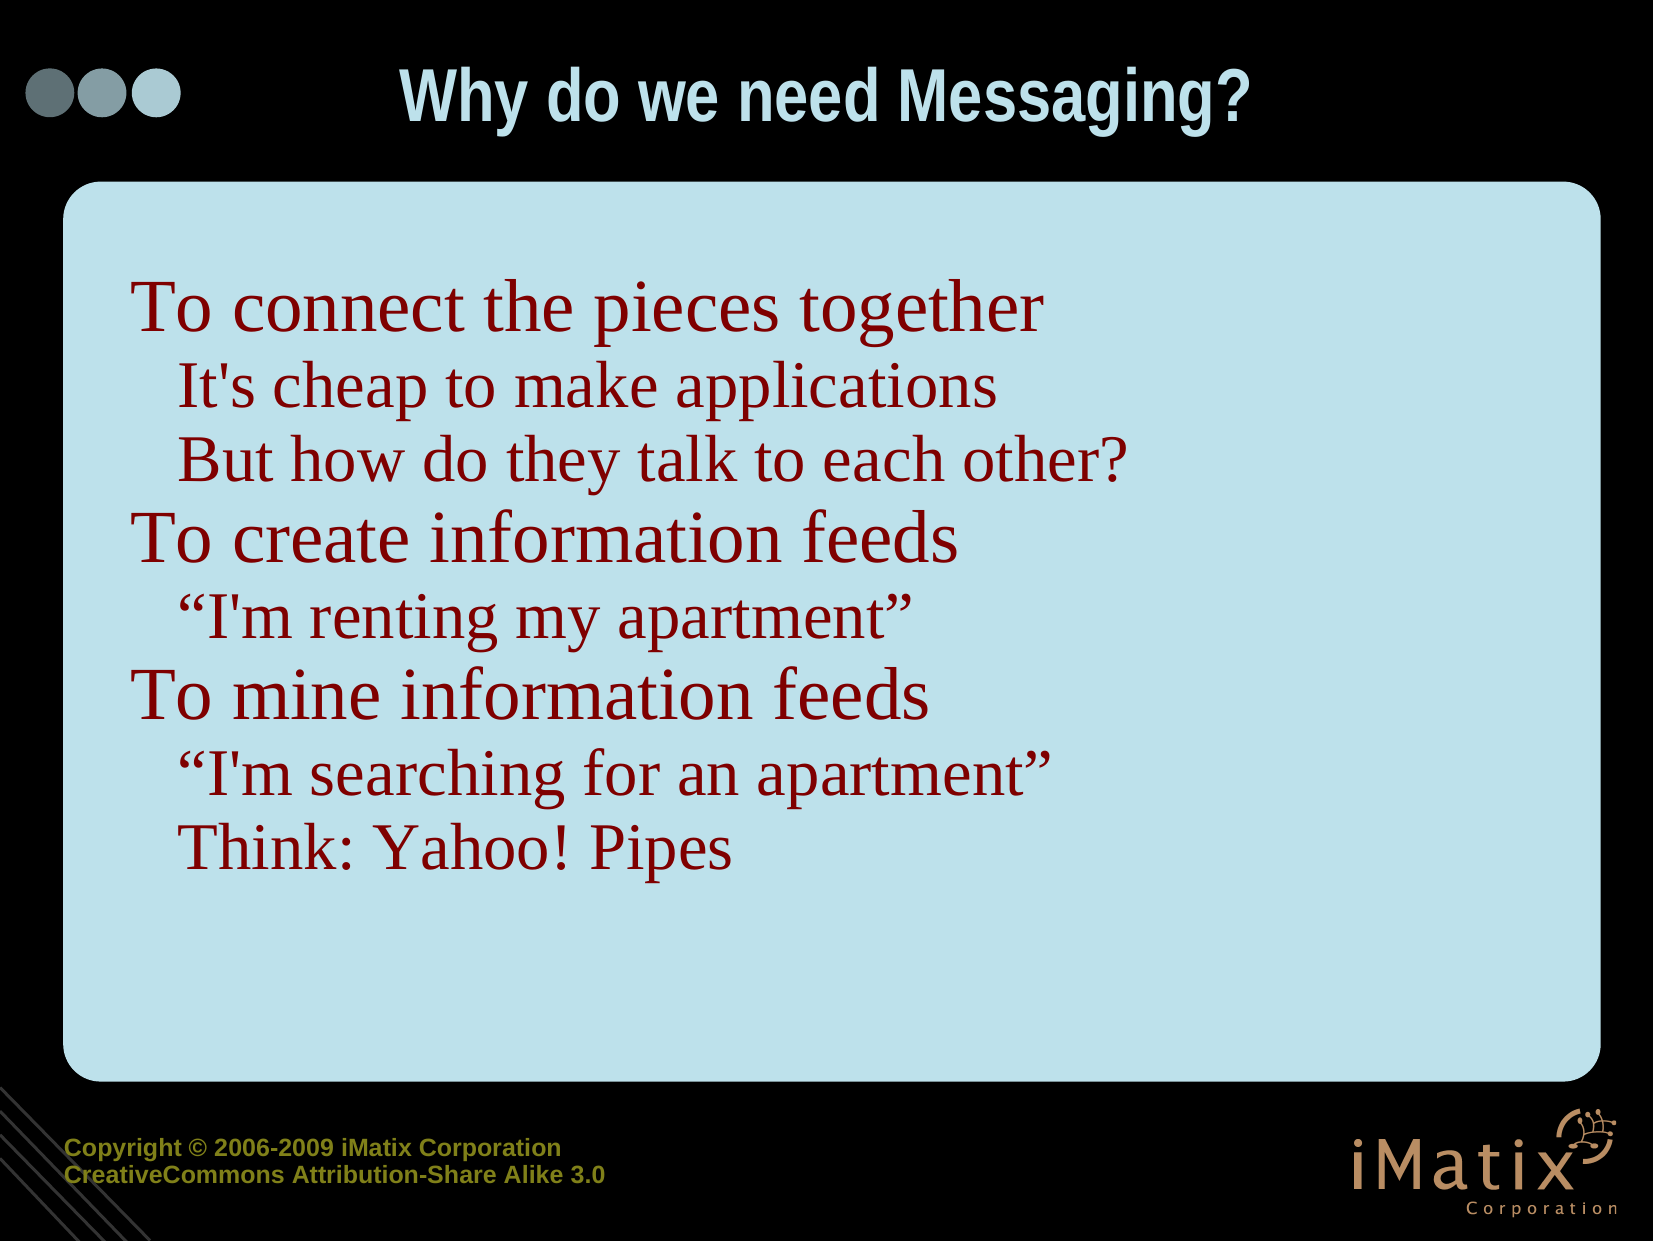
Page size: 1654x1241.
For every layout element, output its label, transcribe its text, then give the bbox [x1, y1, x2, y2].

list To connect the pieces together It's cheap to make applications But how do they talk to each other? To create information feeds “I'm renting my apartment” To mine information feeds “I'm searching for an apartment” Think: Yahoo! Pipes [118, 264, 1509, 1010]
picture [1354, 1108, 1617, 1219]
title Why do we need Messaging? [0, 0, 1653, 188]
